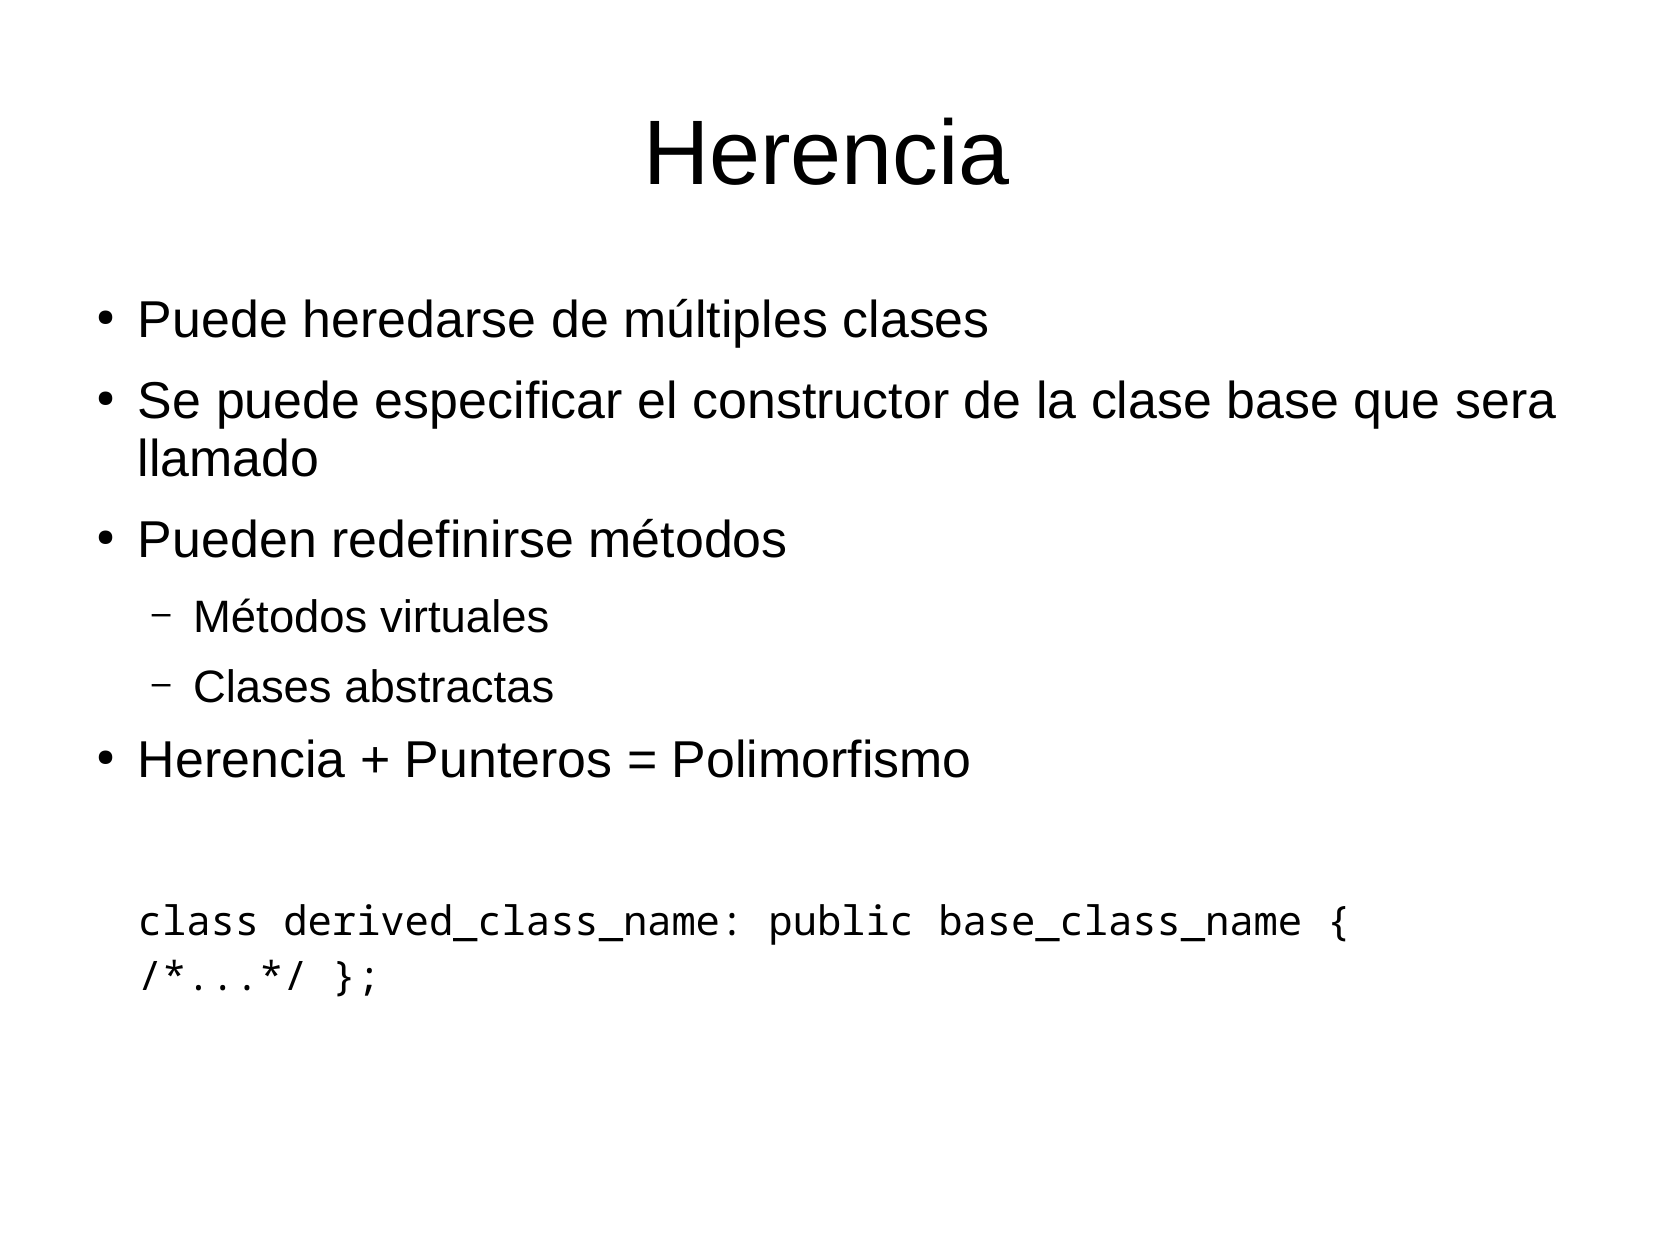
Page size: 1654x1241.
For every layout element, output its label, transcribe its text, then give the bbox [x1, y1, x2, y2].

title Herencia [82, 49, 1571, 257]
list Puede heredarse de múltiples clases Se puede especificar el constructor de la clase base que sera llamado Pueden redefinirse métodos Métodos virtuales Clases abstractas Herencia + Punteros = Polimorfismo class derived_class_name: public base_class_name { /*...*/ }; [82, 290, 1571, 1010]
